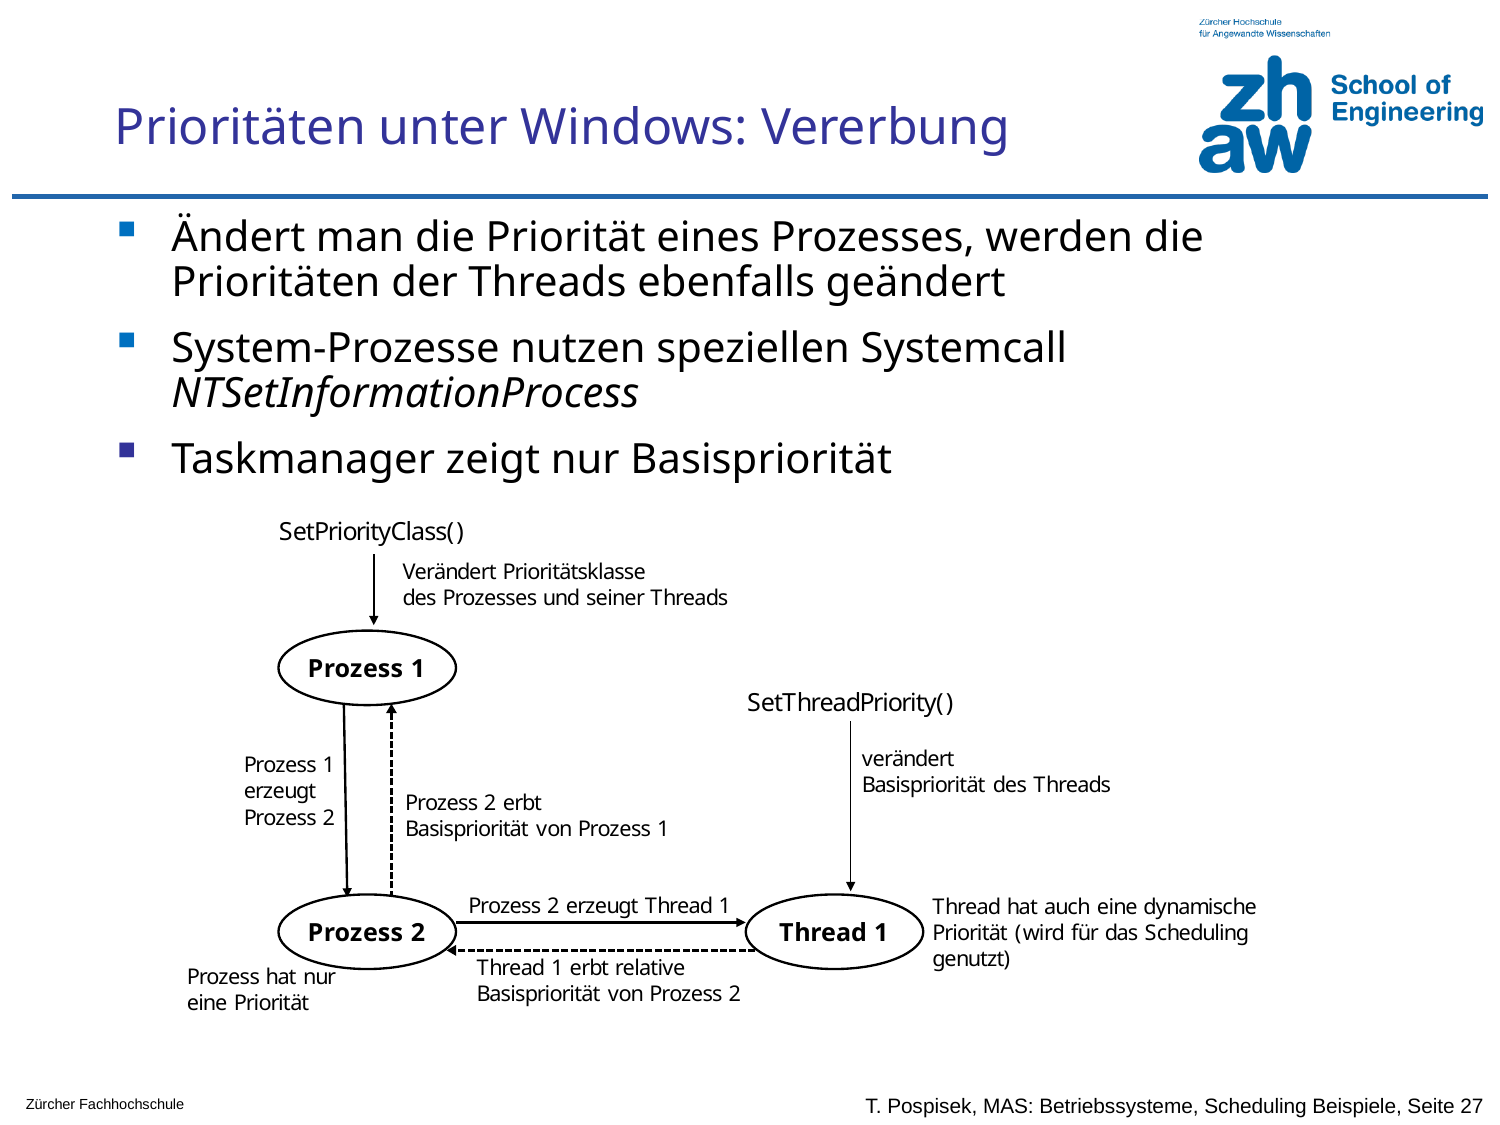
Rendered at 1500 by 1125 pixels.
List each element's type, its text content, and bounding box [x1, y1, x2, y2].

text_box Ändert man die Priorität eines Prozesses, werden die Prioritäten der Threads ebenfalls geändert System-Prozesse nutzen speziellen Systemcall NTSetInformationProcess Taskmanager zeigt nur Basispriorität [100, 208, 1294, 525]
title Prioritäten unter Windows: Vererbung [99, 50, 1379, 163]
picture [166, 525, 1288, 1052]
picture [1199, 19, 1483, 173]
